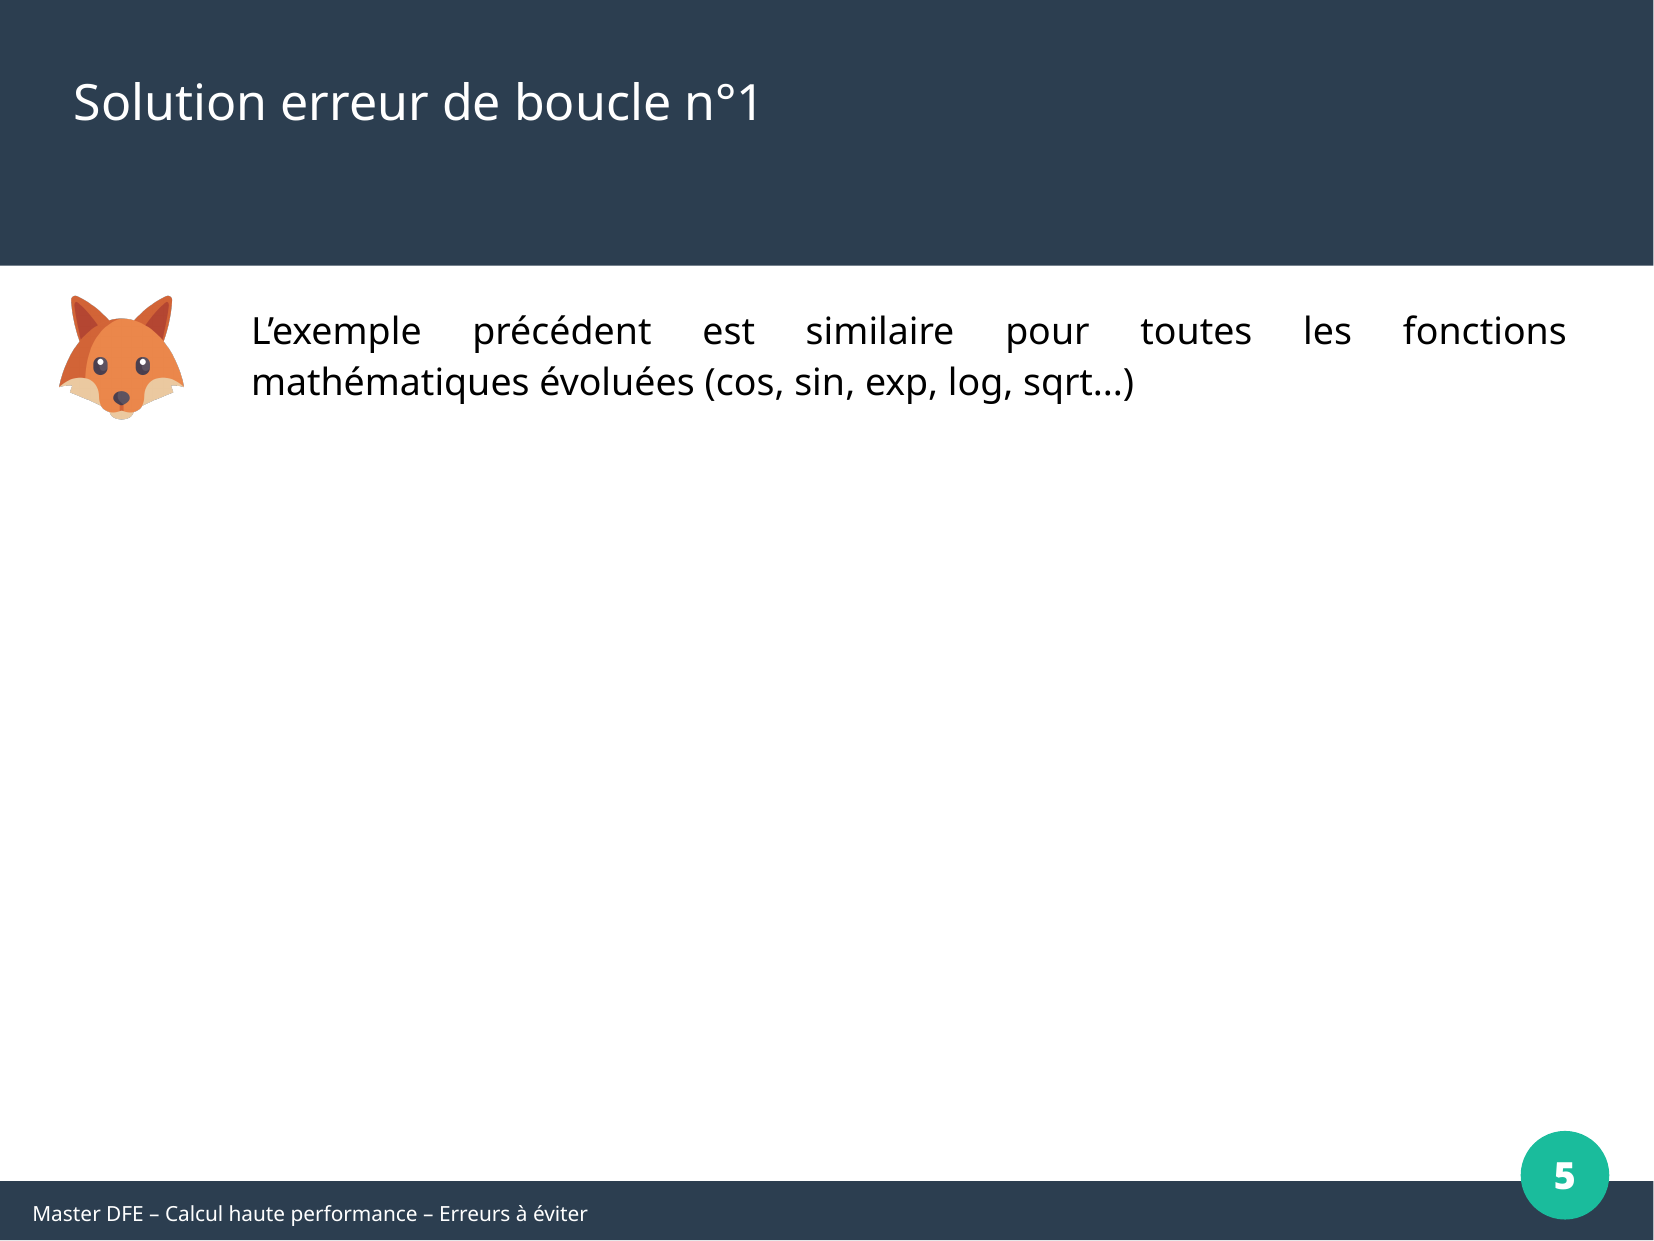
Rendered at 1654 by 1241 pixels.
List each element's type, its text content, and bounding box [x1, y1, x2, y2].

text_box L’exemple précédent est similaire pour toutes les fonctions mathématiques évoluées (cos, sin, exp, log, sqrt...) [236, 297, 1583, 414]
text_box Master DFE – Calcul haute performance – Erreurs à éviter [17, 1191, 1436, 1235]
picture [59, 295, 184, 420]
text_box Solution erreur de boucle n°1 [59, 59, 1619, 209]
